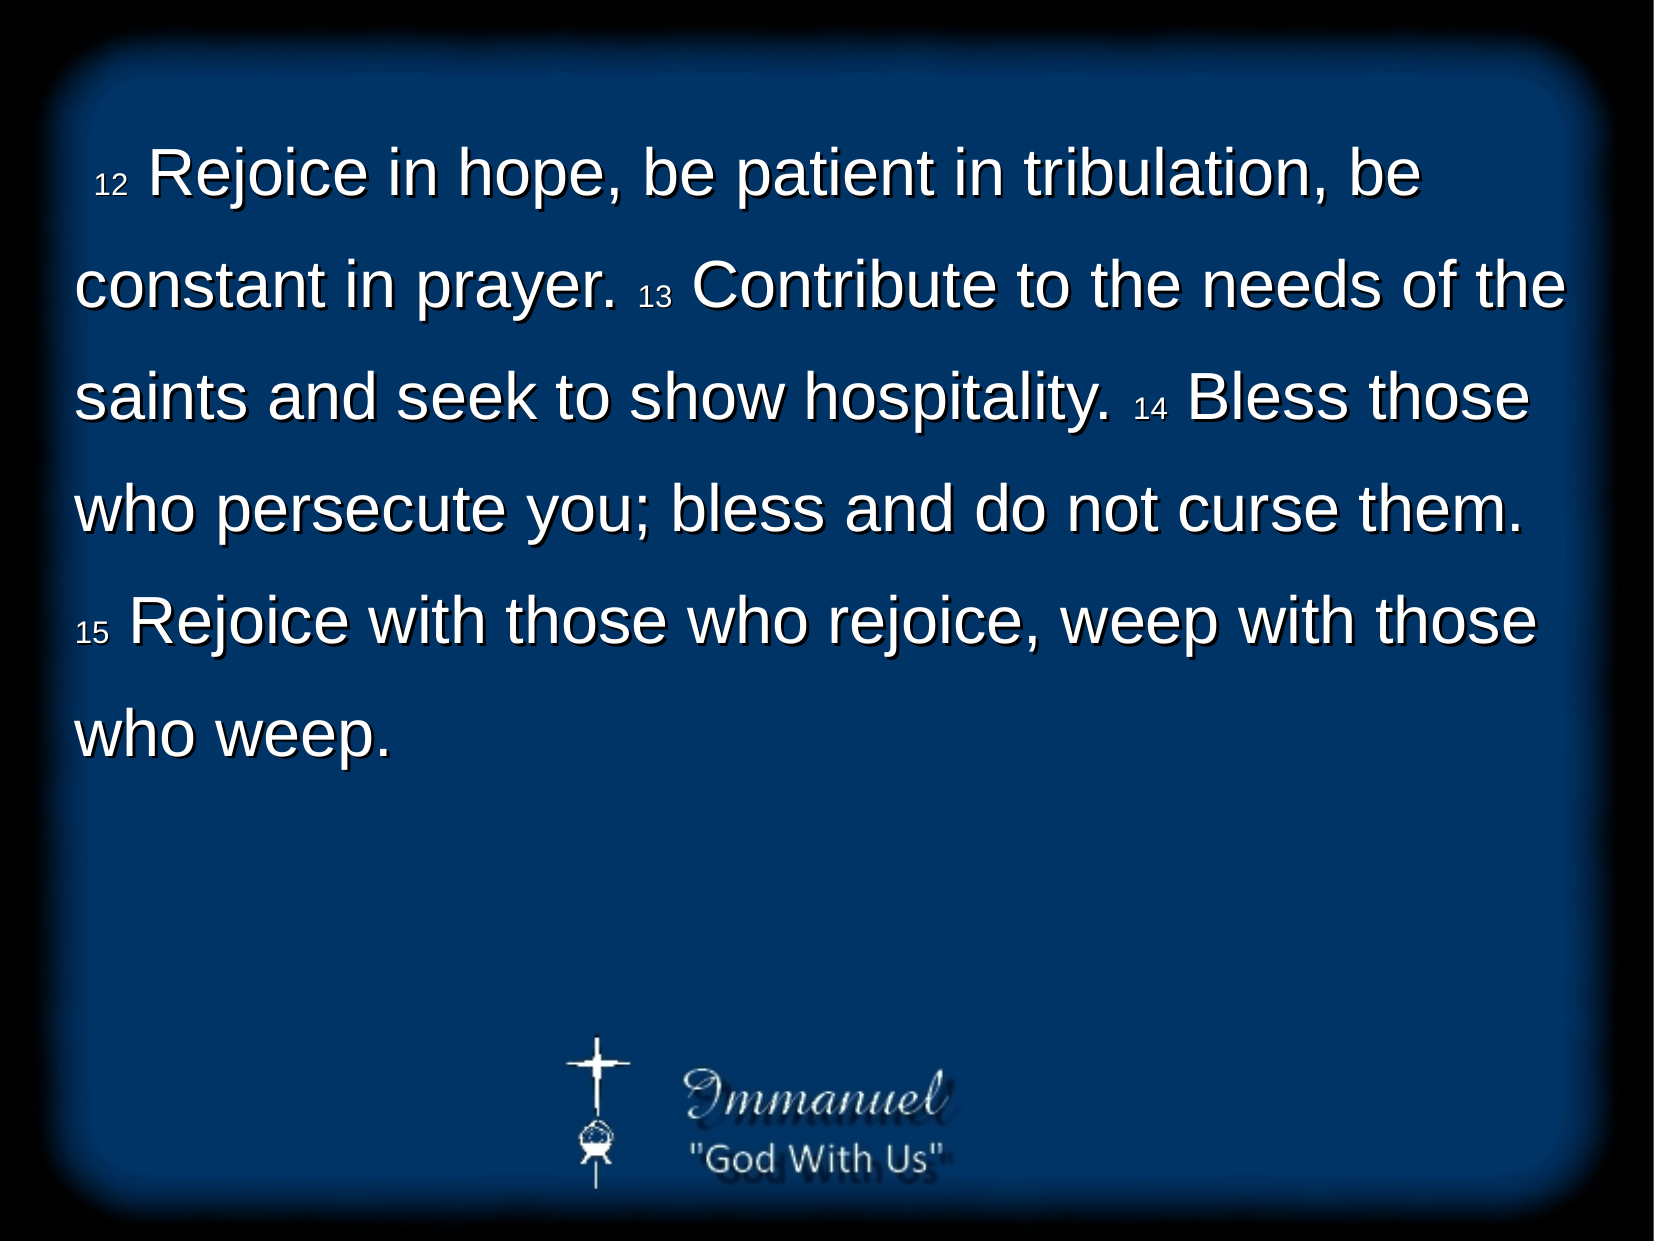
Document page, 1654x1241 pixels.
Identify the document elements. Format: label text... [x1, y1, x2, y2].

text_box 12 Rejoice in hope, be patient in tribulation, be constant in prayer. 13 Contribute to the needs of the saints and seek to show hospitality. 14 Bless those who persecute you; bless and do not curse them. 15 Rejoice with those who rejoice, weep with those who weep. [60, 90, 1591, 736]
picture [0, 0, 1654, 1241]
